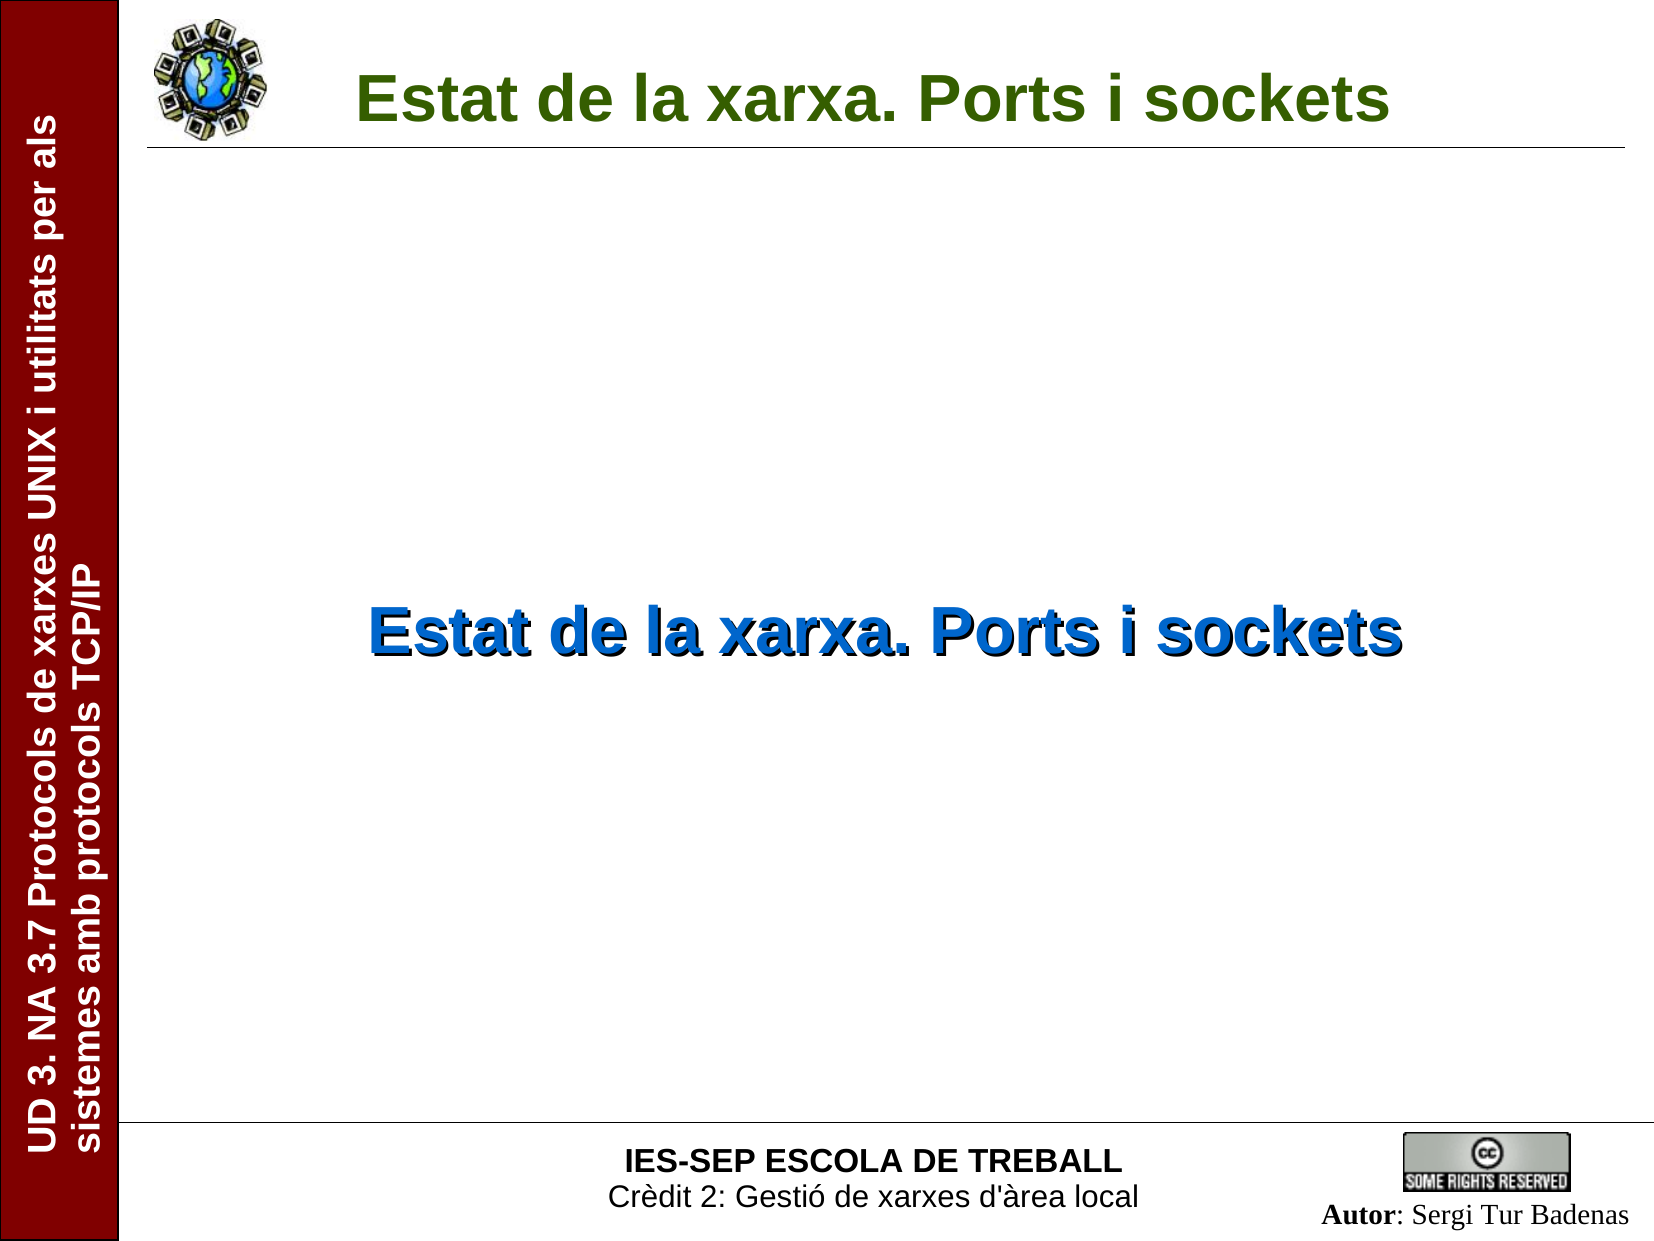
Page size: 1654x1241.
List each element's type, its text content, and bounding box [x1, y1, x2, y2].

picture [154, 19, 268, 49]
subtitle Estat de la xarxa. Ports i sockets [141, 242, 1630, 1093]
picture [1403, 1132, 1571, 1192]
title Estat de la xarxa. Ports i sockets [129, 49, 1619, 148]
